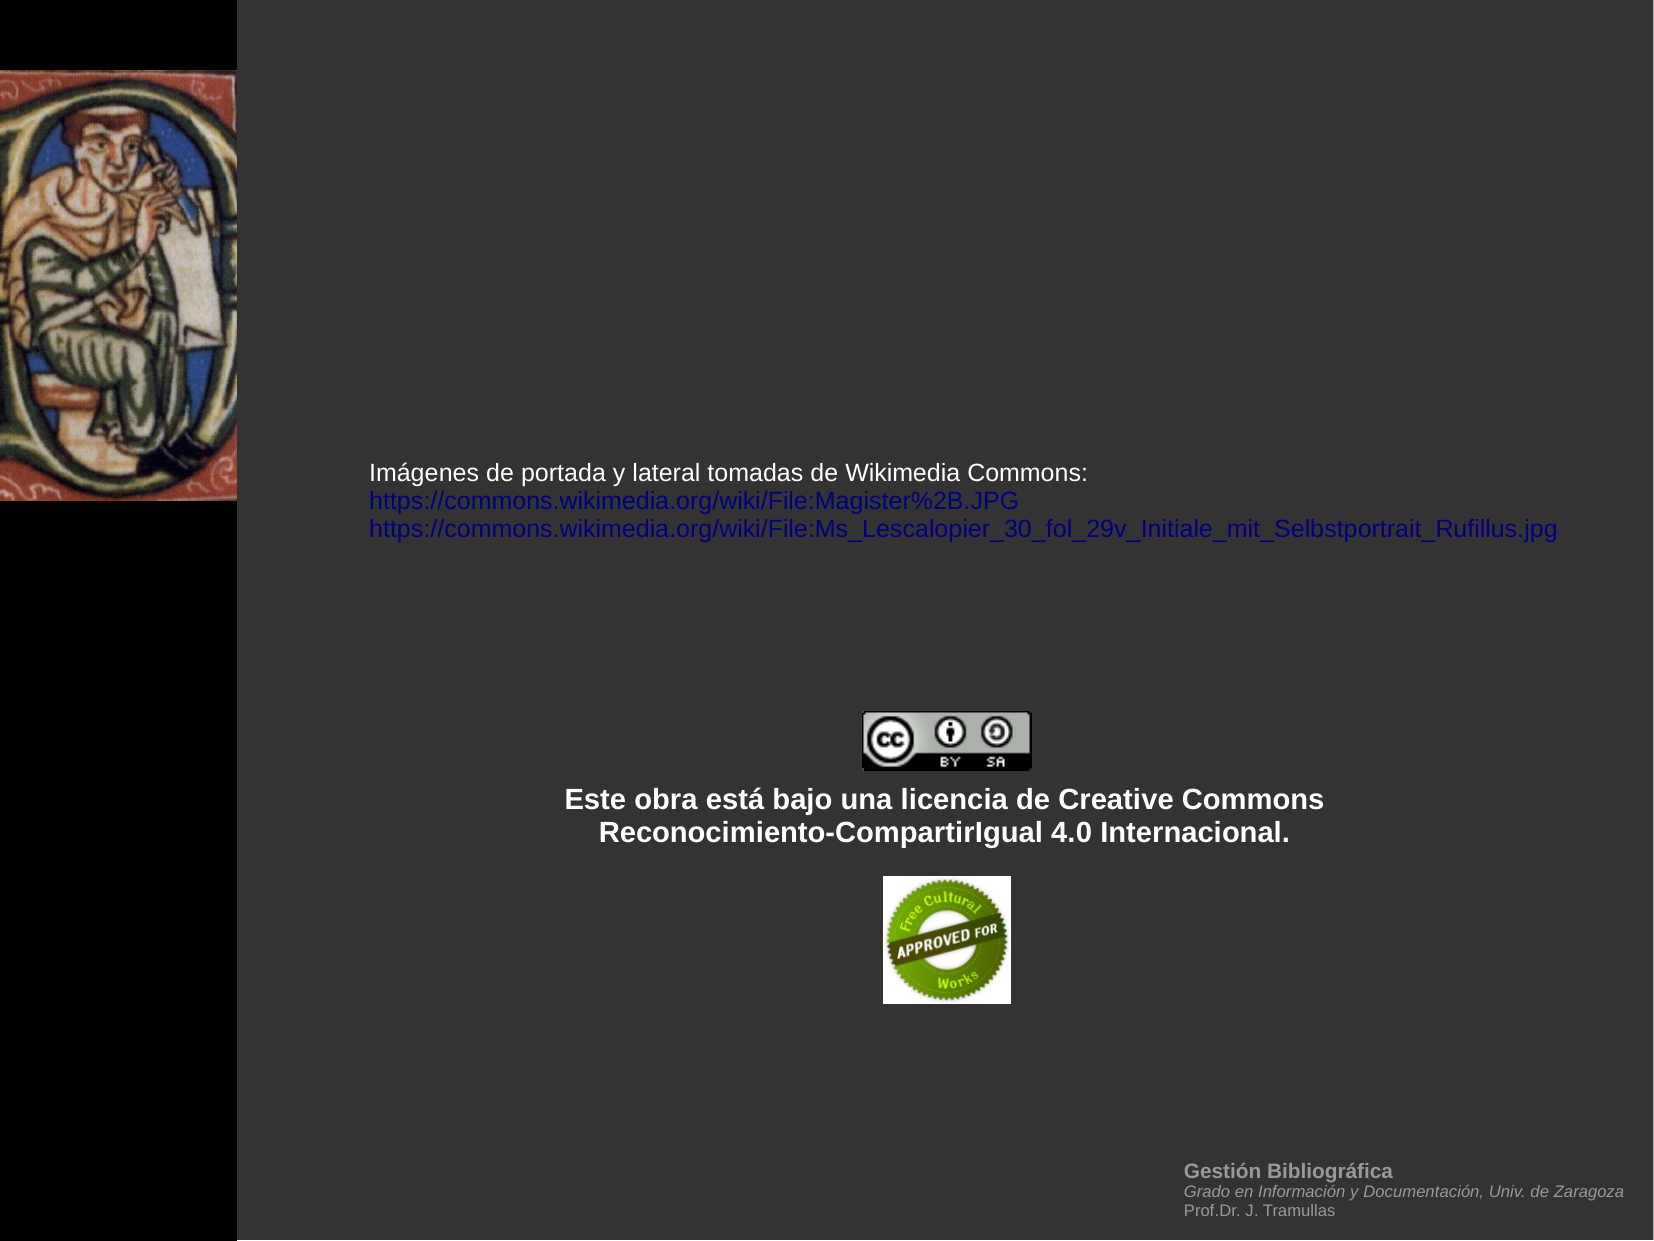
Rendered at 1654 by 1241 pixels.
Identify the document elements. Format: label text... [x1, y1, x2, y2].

picture [883, 876, 1011, 1004]
text_box Imágenes de portada y lateral tomadas de Wikimedia Commons: https://commons.wikimedia.org/wiki/File:Magister%2B.JPG https://commons.wikimedia.org/wiki/File:Ms_Lescalopier_30_fol_29v_Initiale_mit_Selbstportrait_Rufillus.jpg [354, 451, 1607, 556]
picture [0, 70, 237, 501]
subtitle Este obra está bajo una licencia de Creative Commons Reconocimiento-CompartirIgual 4.0 Internacional. [472, 637, 1418, 969]
picture [862, 711, 1032, 771]
